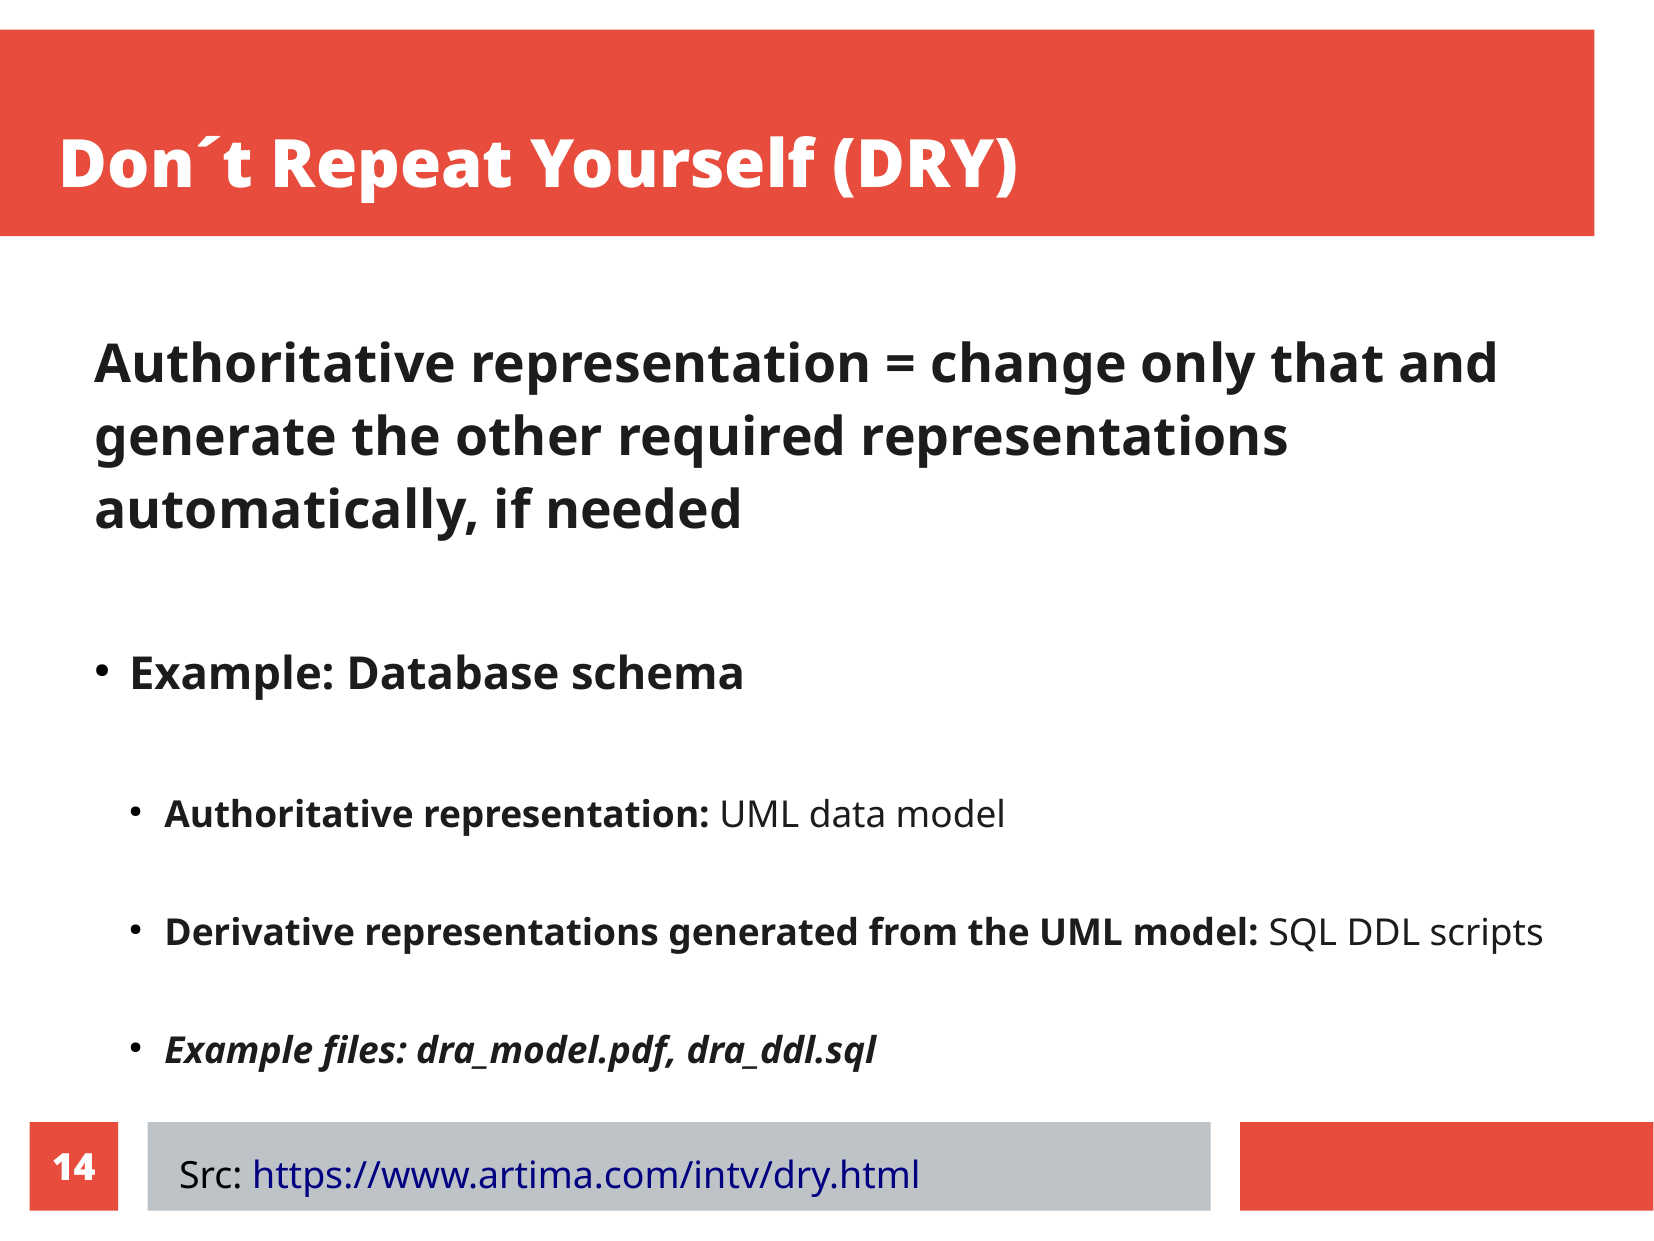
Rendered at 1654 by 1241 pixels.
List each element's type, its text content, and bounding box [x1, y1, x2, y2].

list Authoritative representation = change only that and generate the other required representations automatically, if needed Example: Database schema Authoritative representation: UML data model Derivative representations generated from the UML model: SQL DDL scripts Example files: dra_model.pdf, dra_ddl.sql [59, 324, 1565, 1093]
text_box Src: https://www.artima.com/intv/dry.html [164, 1141, 1628, 1204]
title Don´t Repeat Yourself (DRY) [59, 59, 1595, 207]
